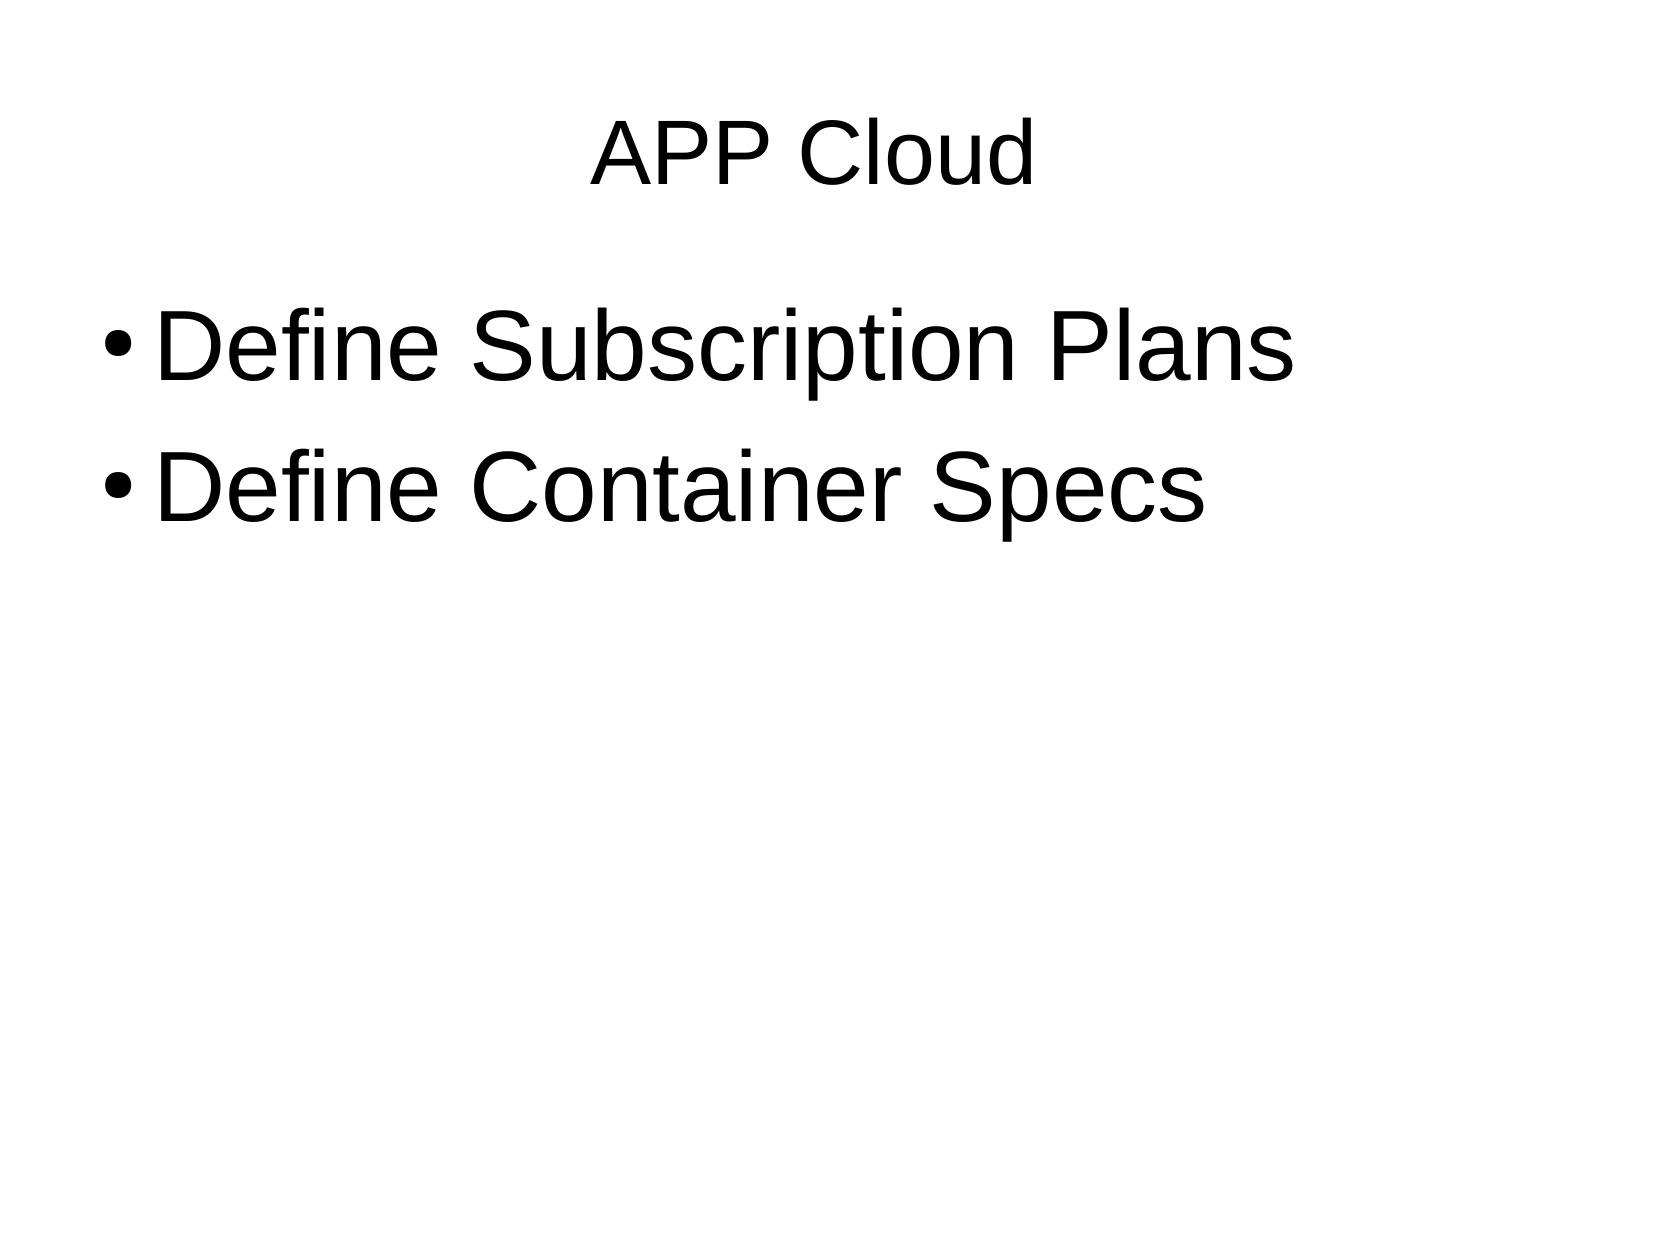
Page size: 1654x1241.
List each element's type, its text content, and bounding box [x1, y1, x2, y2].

list Define Subscription Plans Define Container Specs [82, 290, 1571, 1010]
title APP Cloud [82, 49, 1571, 257]
